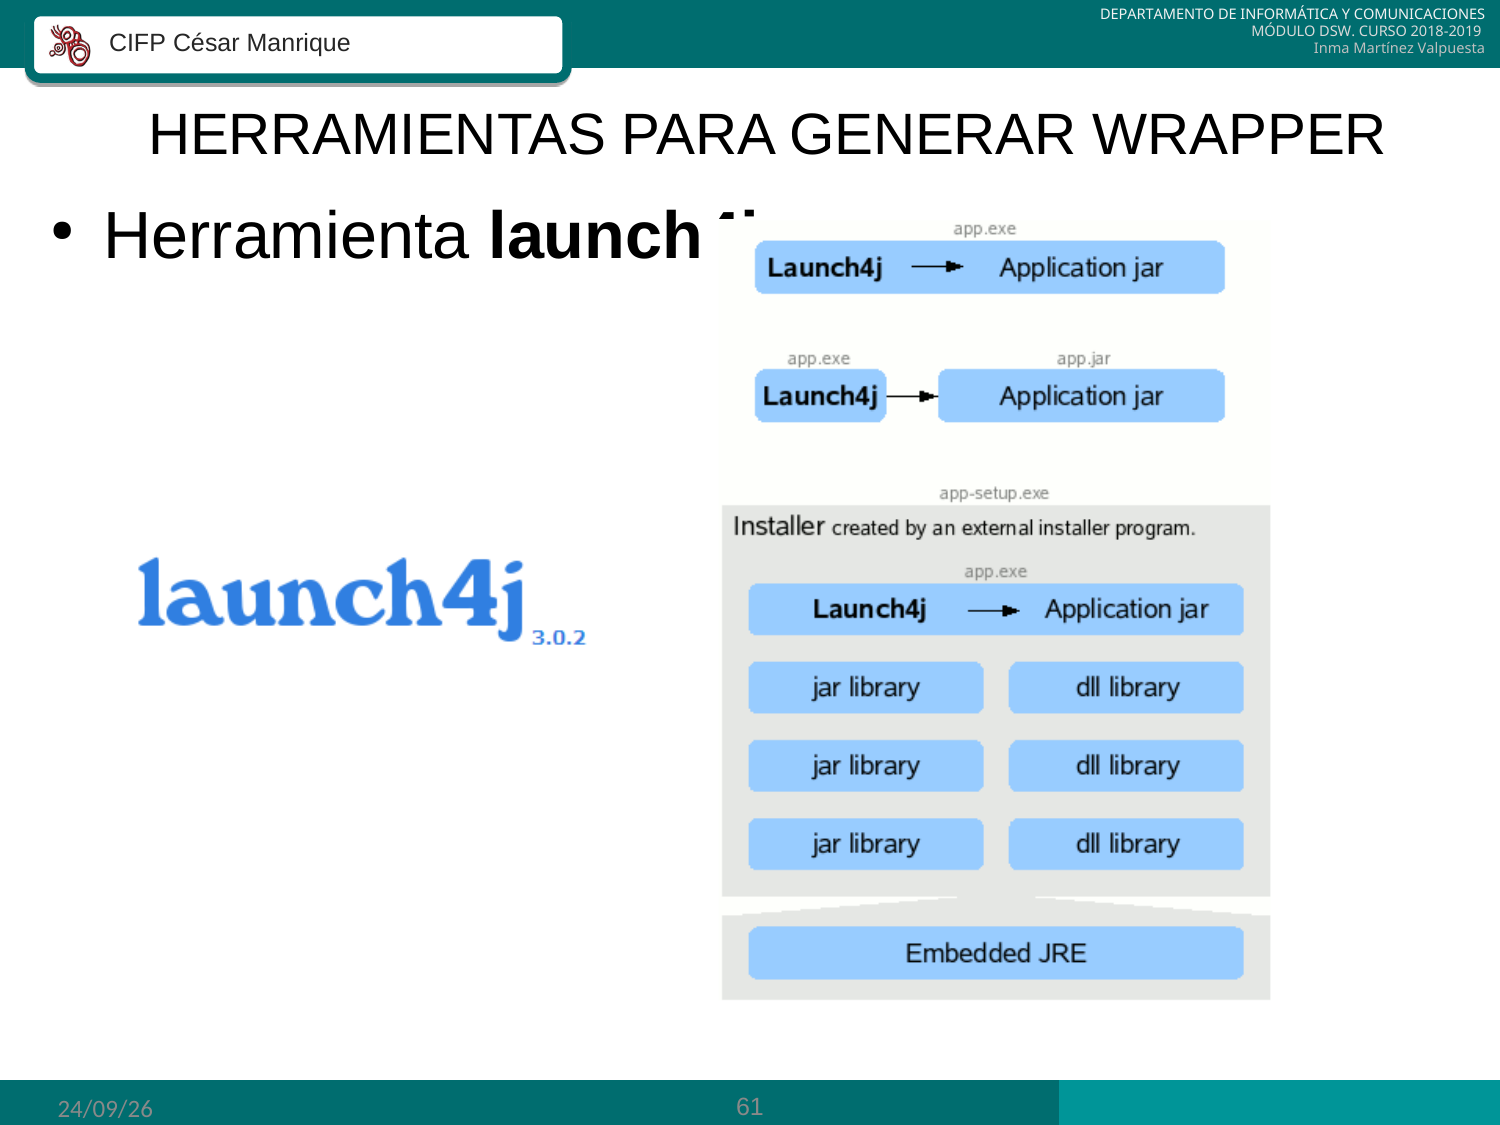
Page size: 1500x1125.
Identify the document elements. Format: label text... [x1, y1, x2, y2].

picture [123, 550, 610, 656]
text_box 18/09/18 [42, 1085, 344, 1125]
title HERRAMIENTAS PARA GENERAR WRAPPER [17, 90, 1483, 173]
picture [47, 23, 93, 67]
text_box <número> [512, 1082, 988, 1125]
list Herramienta launch4j [17, 184, 1483, 1059]
picture [702, 219, 1316, 1008]
